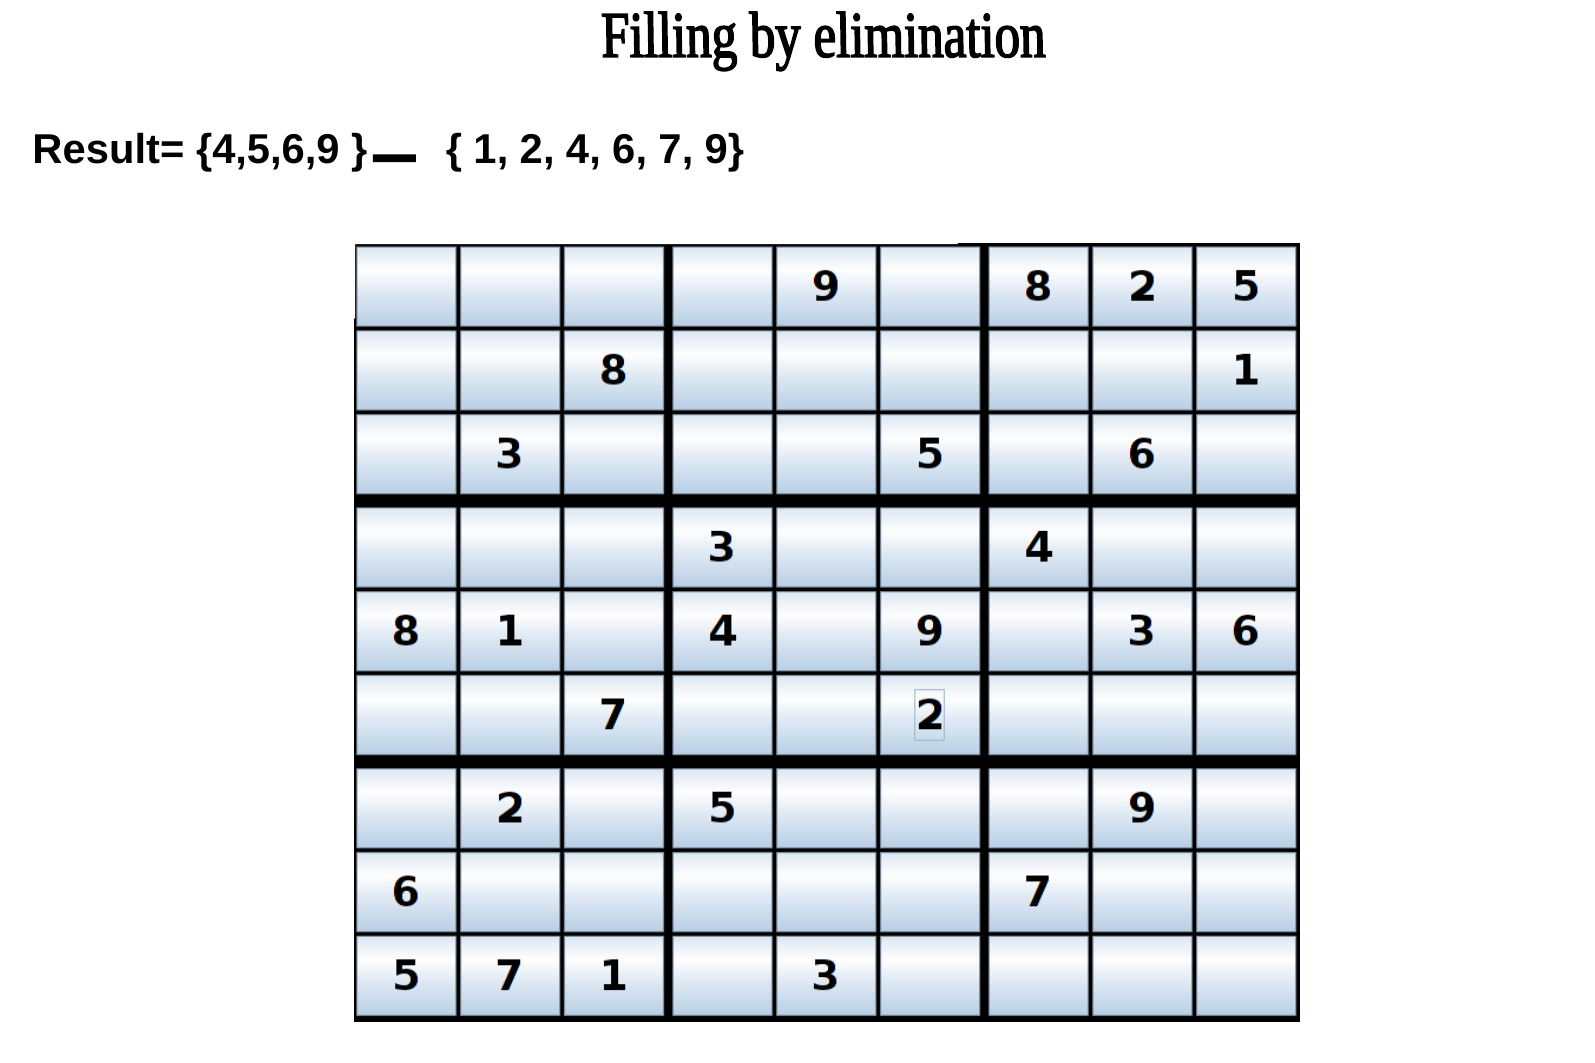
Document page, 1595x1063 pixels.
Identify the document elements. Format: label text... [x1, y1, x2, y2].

text_box Filling by elimination [919, 26, 944, 57]
text_box Filling by elimination [714, 23, 737, 71]
text_box Filling by elimination [865, 26, 904, 57]
text_box Result= {4,5,6,9 } [17, 118, 384, 208]
text_box Filling by elimination [836, 11, 850, 57]
picture [354, 243, 1300, 1022]
text_box Filling by elimination [644, 11, 658, 57]
text_box Filling by elimination [966, 20, 994, 58]
text_box Filling by elimination [687, 26, 712, 57]
text_box Filling by elimination [945, 26, 966, 58]
text_box { 1, 2, 4, 6, 7, 9} [431, 118, 798, 207]
text_box Filling by elimination [749, 11, 774, 58]
text_box Filling by elimination [1021, 26, 1046, 57]
text_box Filling by elimination [815, 26, 835, 58]
text_box Filling by elimination [602, 14, 628, 57]
text_box – [330, 75, 461, 207]
text_box Filling by elimination [775, 26, 801, 71]
text_box Filling by elimination [996, 26, 1019, 58]
text_box Filling by elimination [658, 11, 672, 57]
